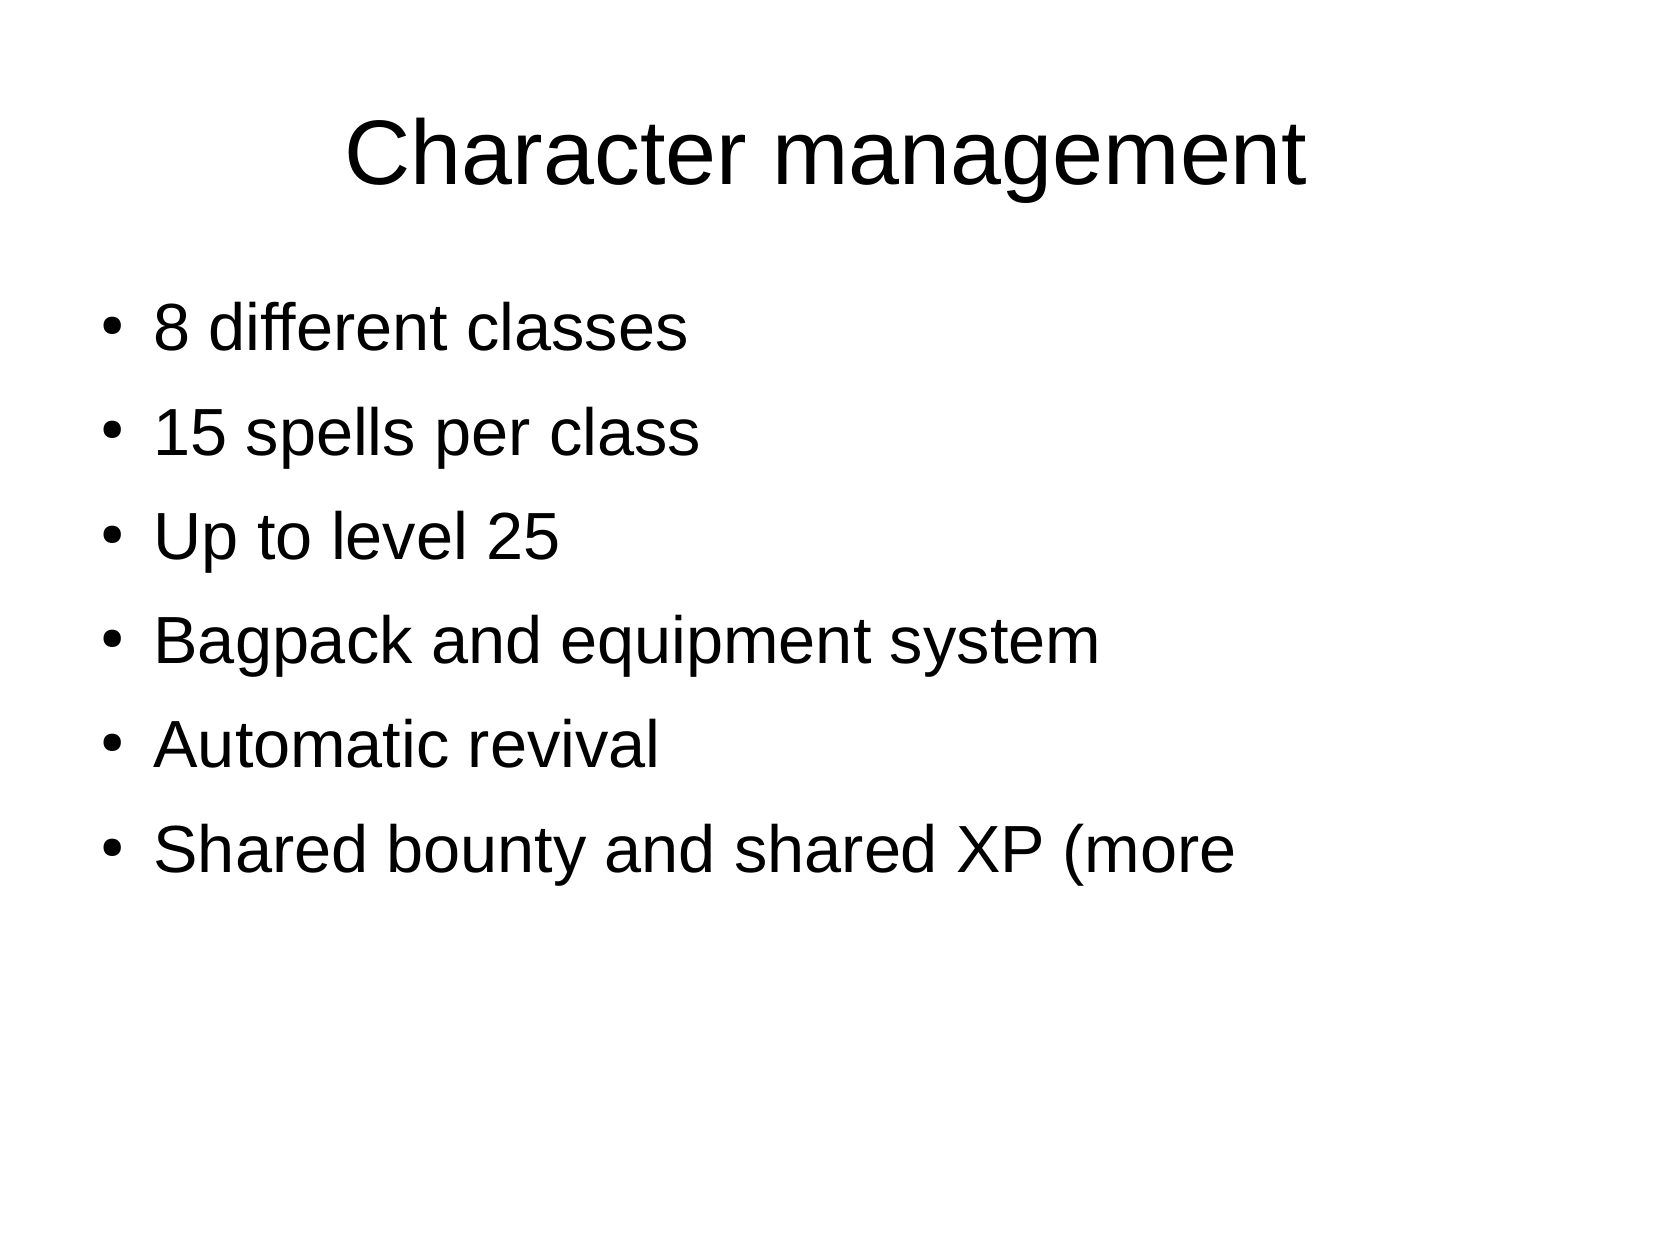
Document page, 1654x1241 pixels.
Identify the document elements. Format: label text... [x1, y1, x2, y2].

list 8 different classes 15 spells per class Up to level 25 Bagpack and equipment system Automatic revival Shared bounty and shared XP (more [82, 290, 1571, 1010]
title Character management [82, 49, 1571, 257]
